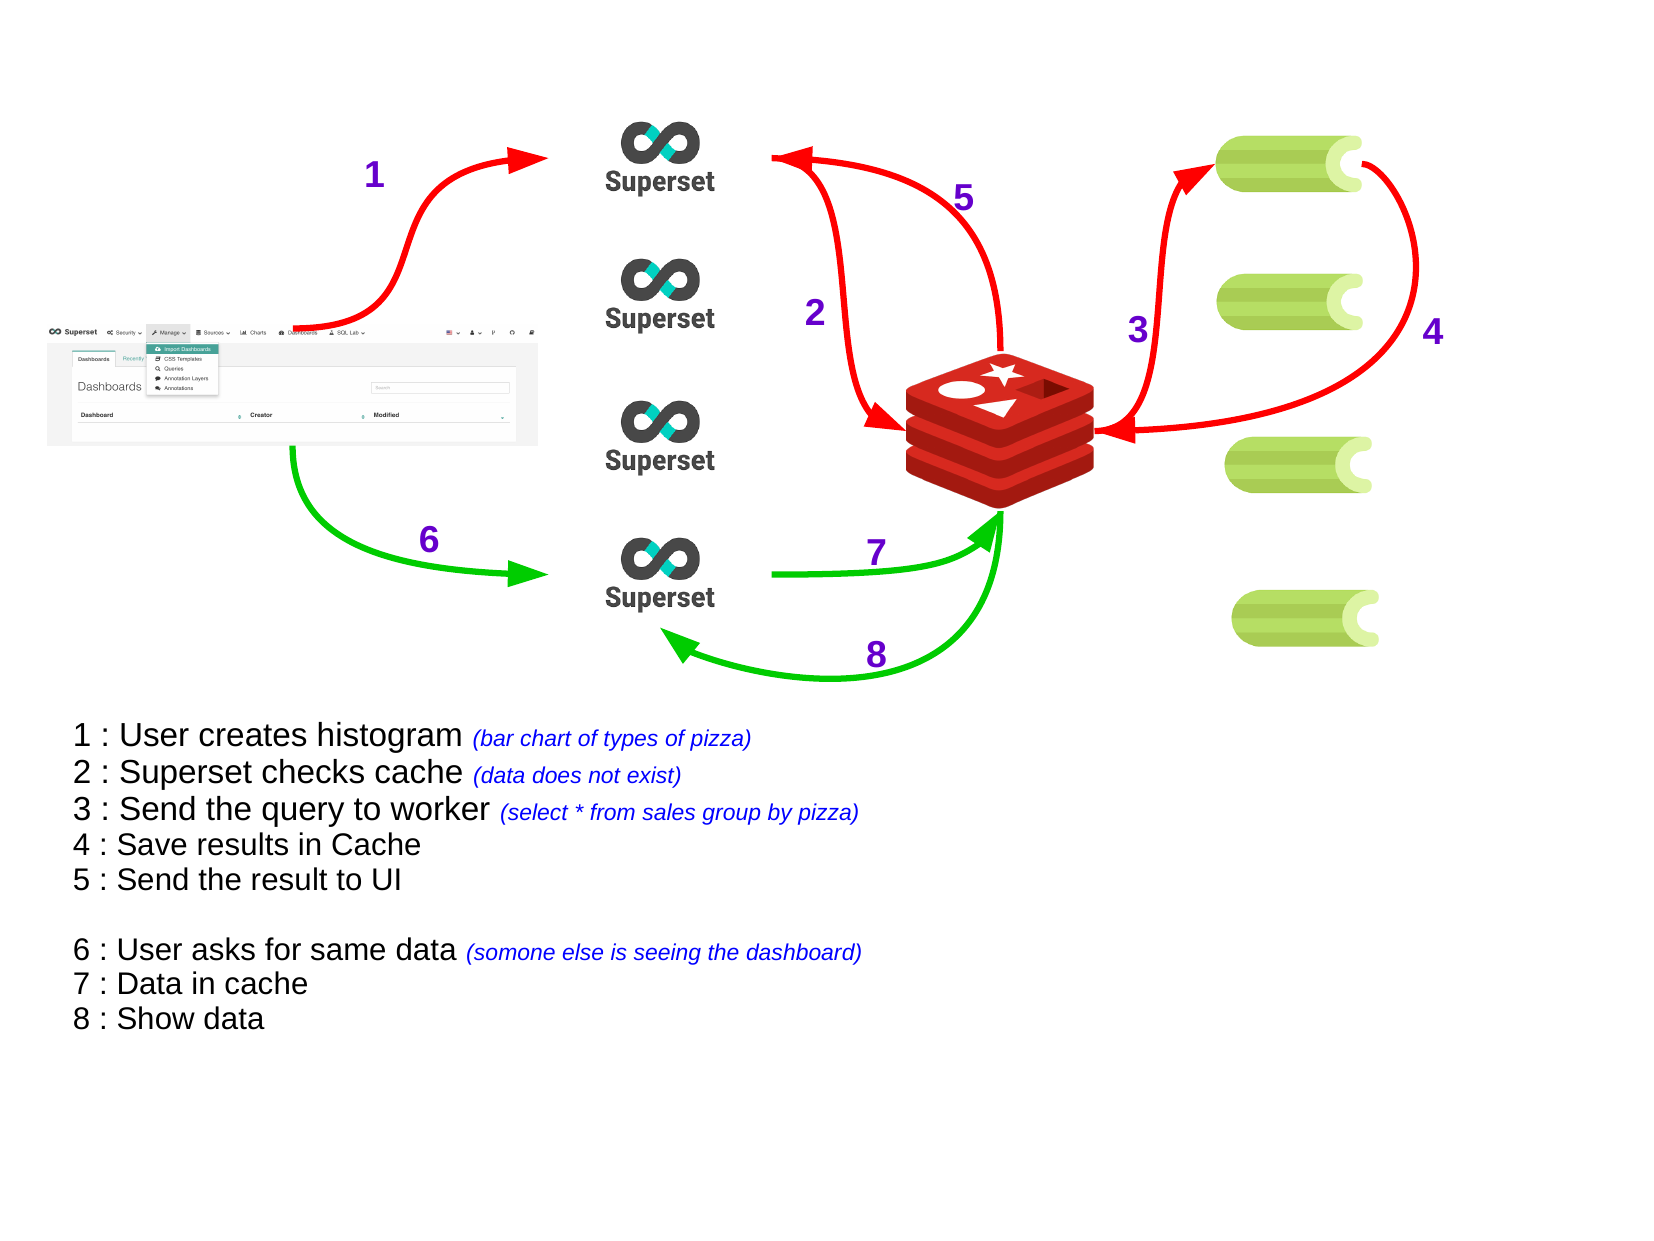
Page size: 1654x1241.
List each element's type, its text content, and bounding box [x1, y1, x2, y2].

text_box 1 : User creates histogram (bar chart of types of pizza) 2 : Superset checks cache (data does not exist) 3 : Send the query to worker (select * from sales group by pizza) 4 : Save results in Cache 5 : Send the result to UI 6 : User asks for same data (somone else is seeing the dashboard) 7 : Data in cache 8 : Show data [58, 709, 1204, 1044]
picture [1231, 547, 1379, 689]
picture [1224, 394, 1310, 418]
picture [548, 384, 772, 491]
text_box 5 [920, 169, 1008, 227]
picture [548, 521, 772, 628]
text_box 6 [385, 511, 473, 568]
text_box 2 [771, 283, 859, 341]
text_box 4 [1389, 302, 1477, 360]
picture [47, 324, 538, 446]
picture [548, 242, 772, 349]
picture [548, 105, 772, 212]
picture [1215, 93, 1363, 372]
text_box 7 [832, 524, 921, 582]
picture [906, 350, 1095, 512]
picture [1224, 394, 1372, 535]
text_box 1 [330, 146, 419, 204]
text_box 3 [1094, 300, 1182, 358]
text_box 8 [832, 625, 921, 683]
